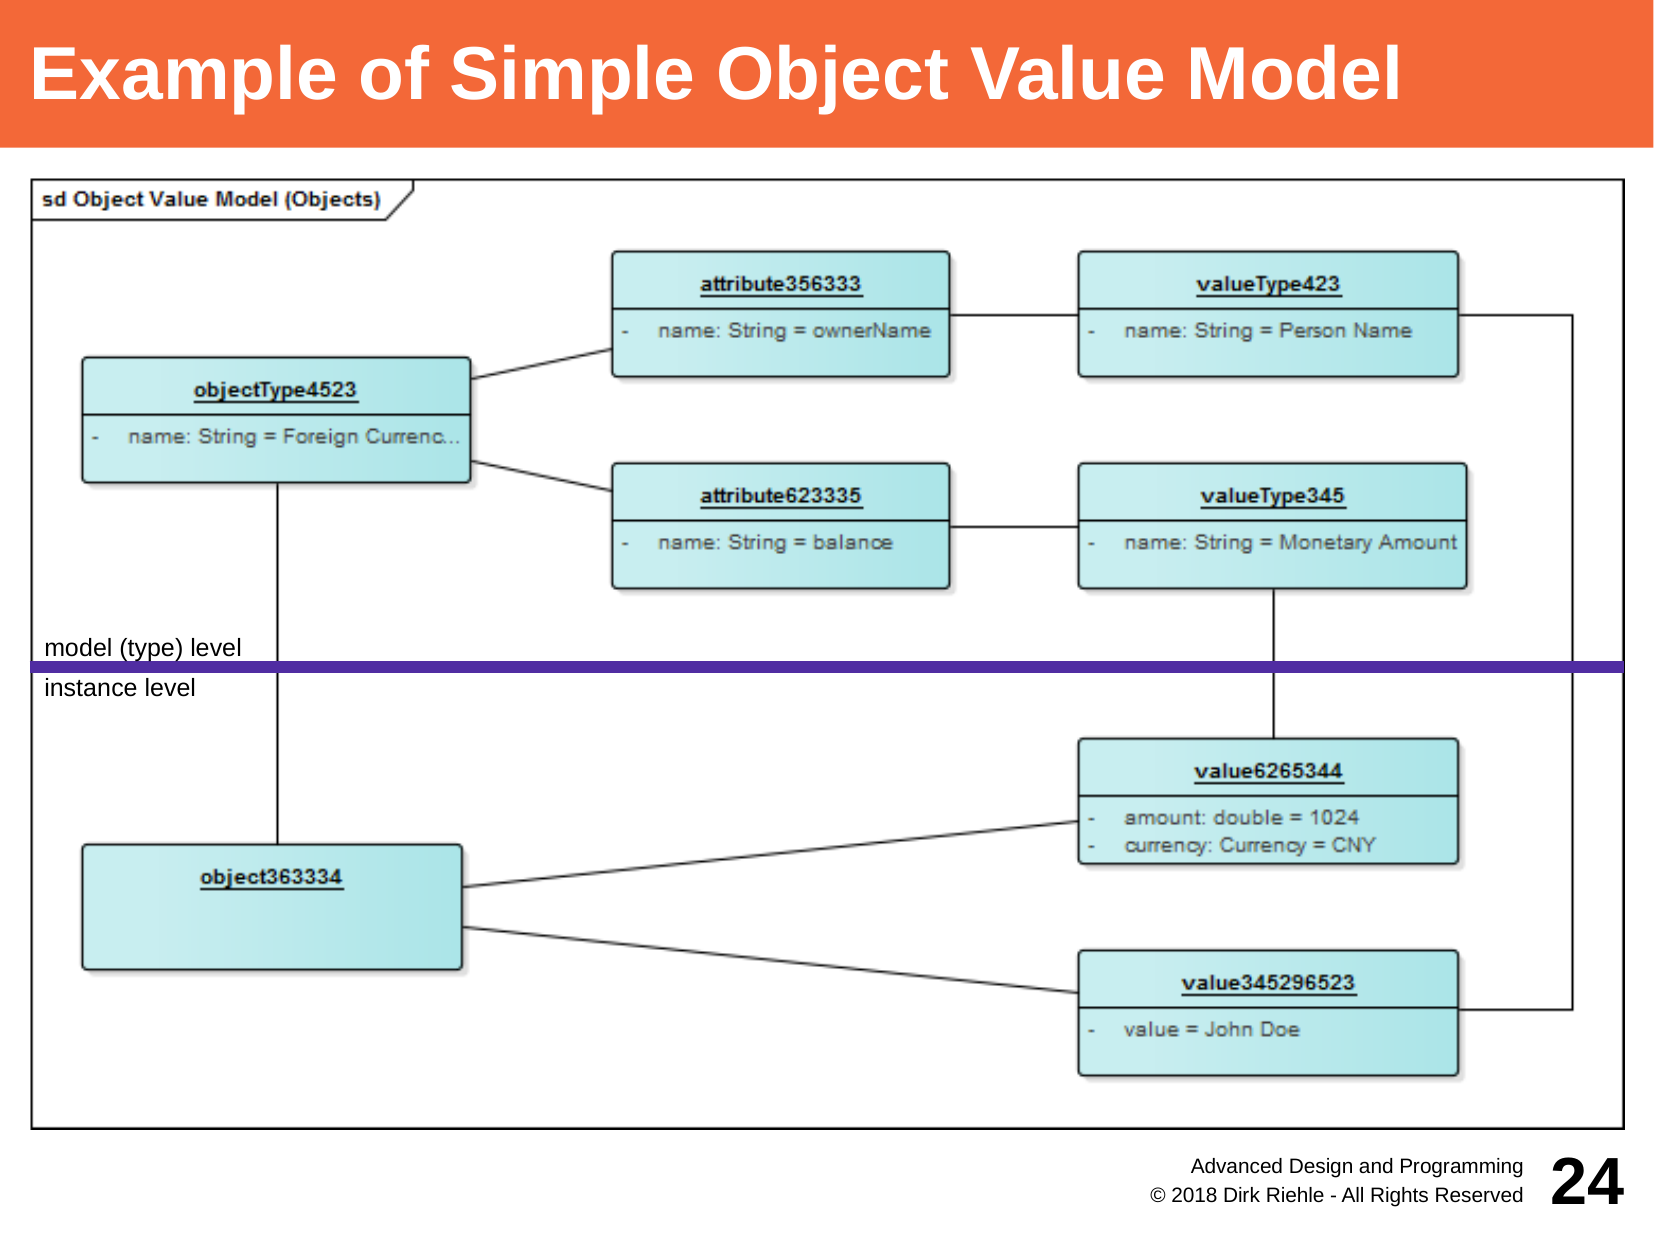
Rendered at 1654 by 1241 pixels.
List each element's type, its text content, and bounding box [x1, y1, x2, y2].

picture [29, 177, 1625, 1130]
picture [151, 644, 158, 655]
title Example of Simple Object Value Model [0, 0, 1654, 148]
